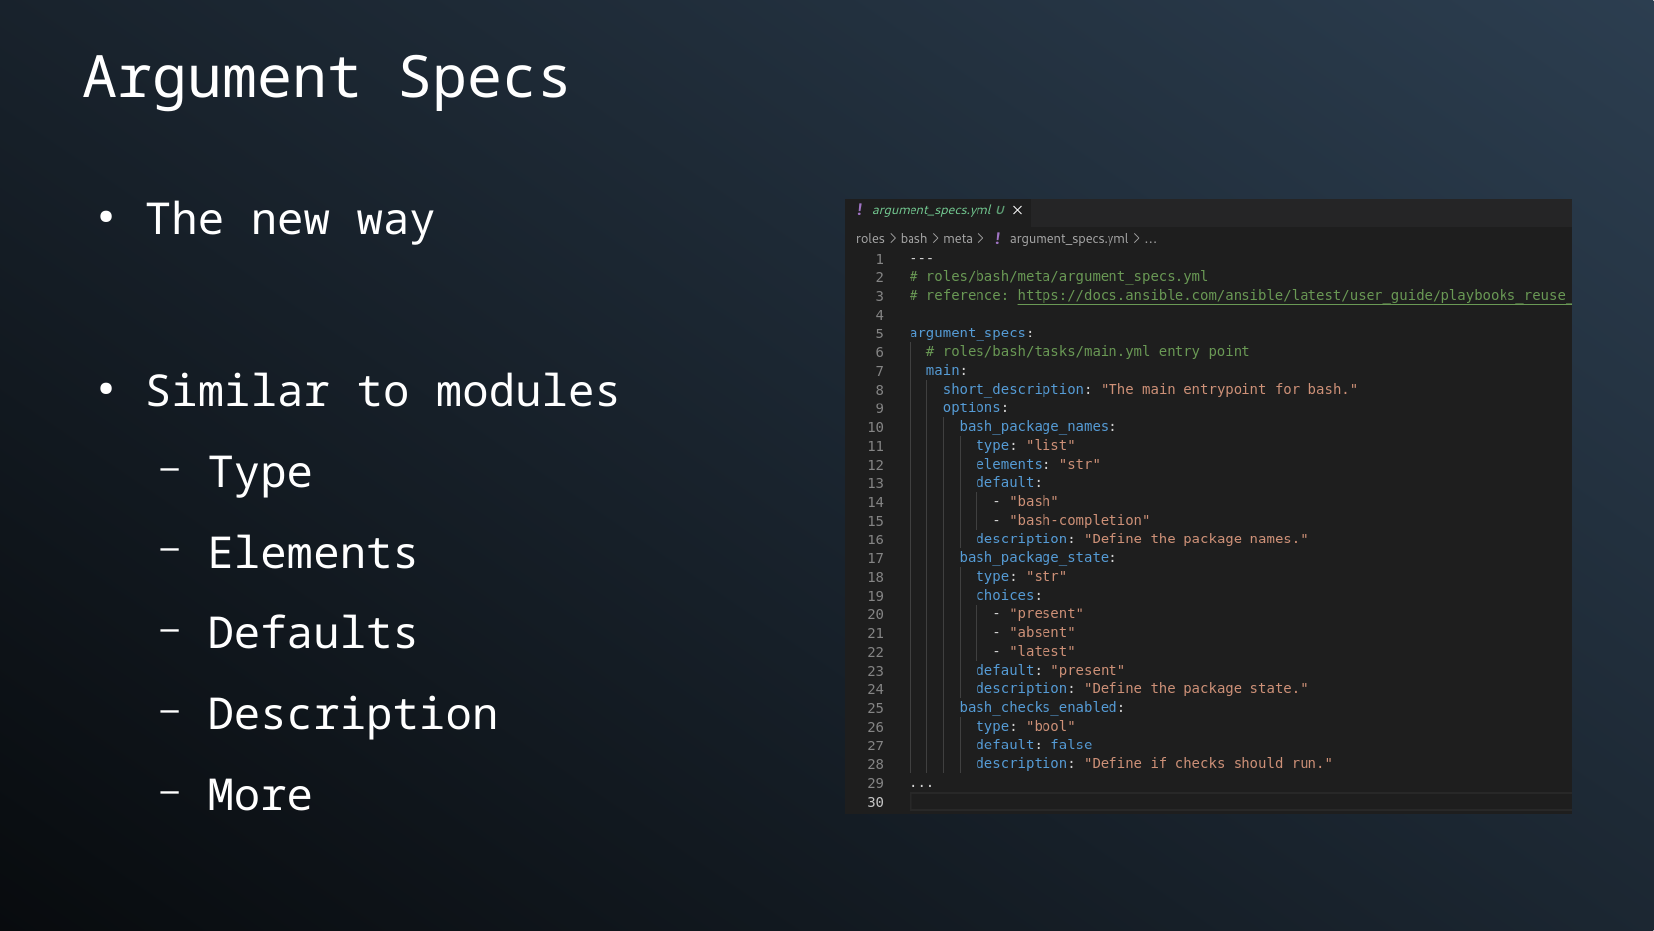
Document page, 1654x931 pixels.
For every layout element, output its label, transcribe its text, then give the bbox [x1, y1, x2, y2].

title Argument Specs [82, 37, 1388, 113]
picture [845, 187, 1572, 825]
list The new way Similar to modules Type Elements Defaults Description More [82, 187, 809, 826]
